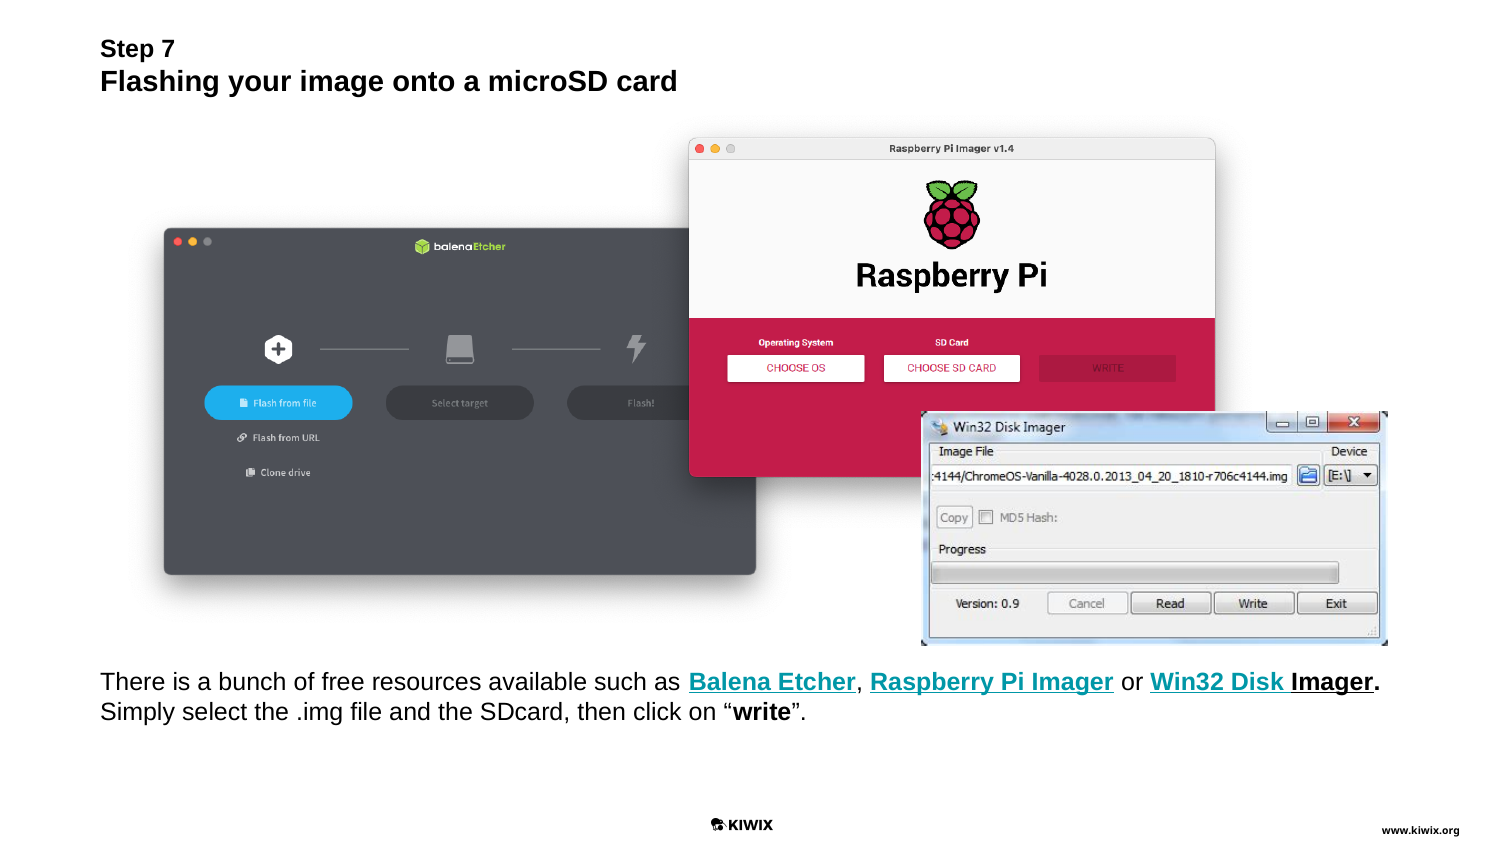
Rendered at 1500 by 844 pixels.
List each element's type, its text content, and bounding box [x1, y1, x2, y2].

text_box Step 7 Flashing your image onto a microSD card [85, 17, 864, 113]
picture [122, 109, 1388, 646]
picture [711, 818, 773, 831]
text_box There is a bunch of free resources available such as Balena Etcher, Raspberry Pi Imager or Win32 Disk Imager. Simply select the .img file and the SDcard, then click on “write”. [85, 650, 1432, 741]
text_box www.kiwix.org [983, 810, 1476, 844]
